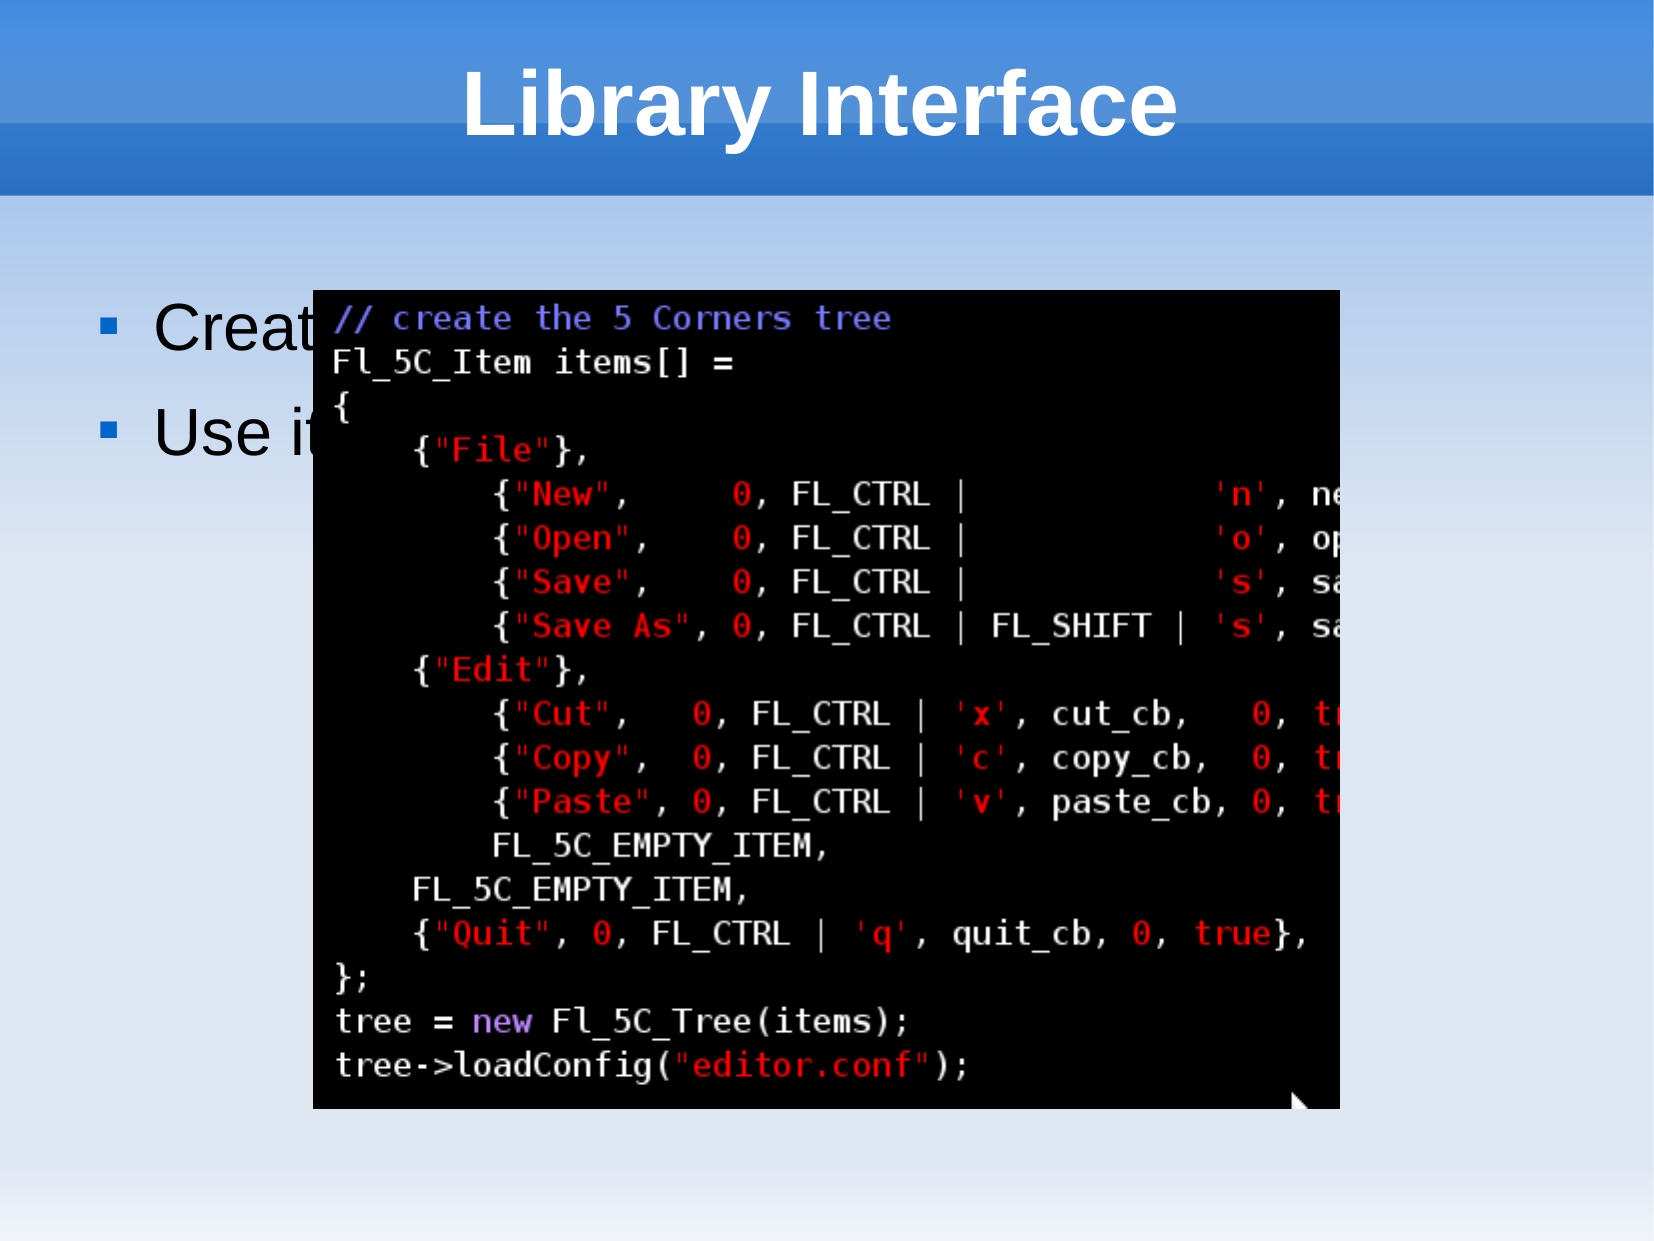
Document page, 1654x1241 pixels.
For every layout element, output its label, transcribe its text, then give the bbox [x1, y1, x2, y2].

picture [0, 0, 1654, 1241]
title Library Interface [76, 0, 1565, 208]
list Create an array of Fl_5C_Item Use it to initialize an Fl_5C_Tree [82, 290, 315, 1109]
